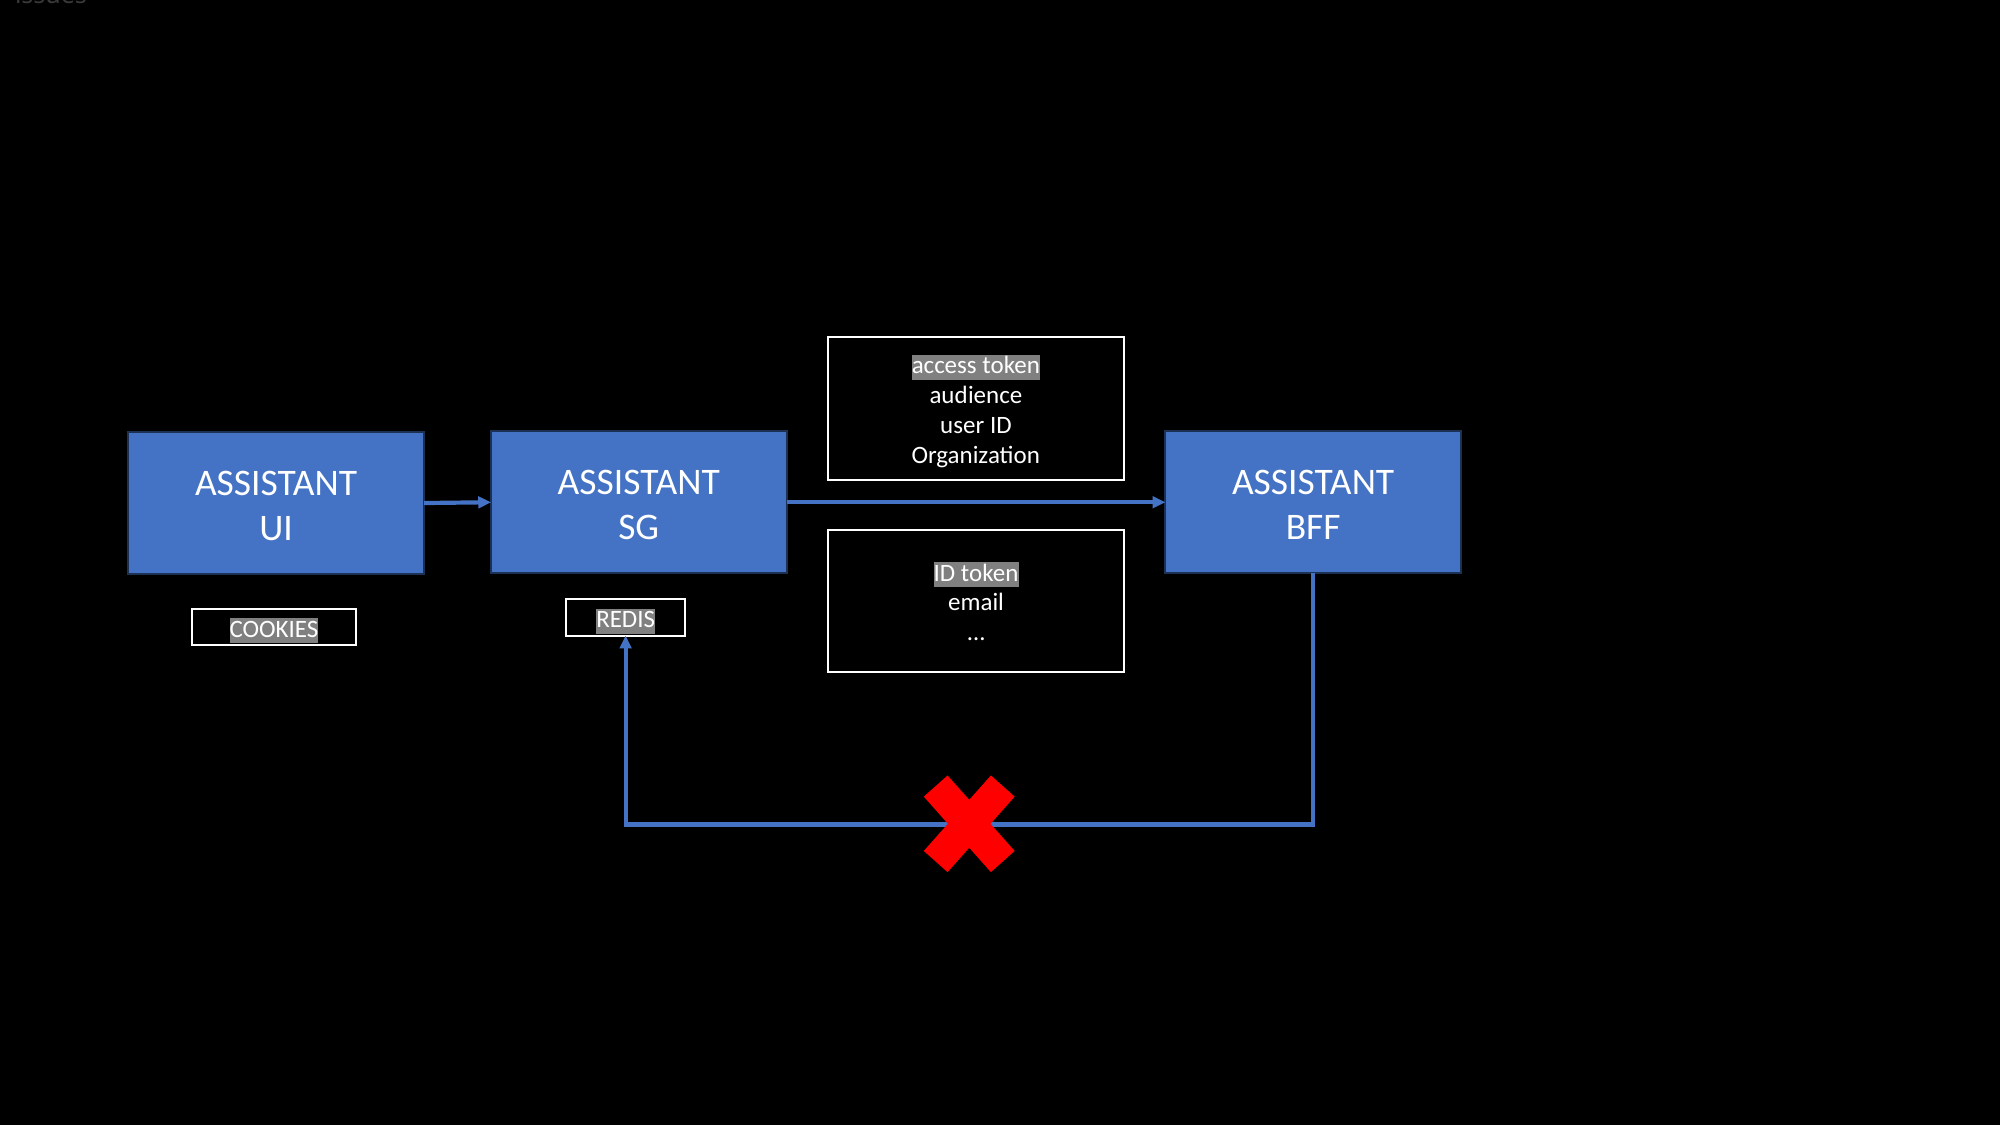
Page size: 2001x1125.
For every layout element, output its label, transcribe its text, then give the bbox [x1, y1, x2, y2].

text_box ASSISTANT BFF [1165, 431, 1462, 574]
text_box access token audience user ID Organization [828, 337, 1125, 480]
text_box ID token email … [828, 529, 1125, 672]
text_box REDIS [565, 599, 686, 636]
text_box [925, 776, 1014, 871]
text_box ASSISTANT UI [128, 431, 425, 575]
text_box COOKIES [192, 608, 356, 646]
text_box ASSISTANT SG [490, 431, 787, 574]
